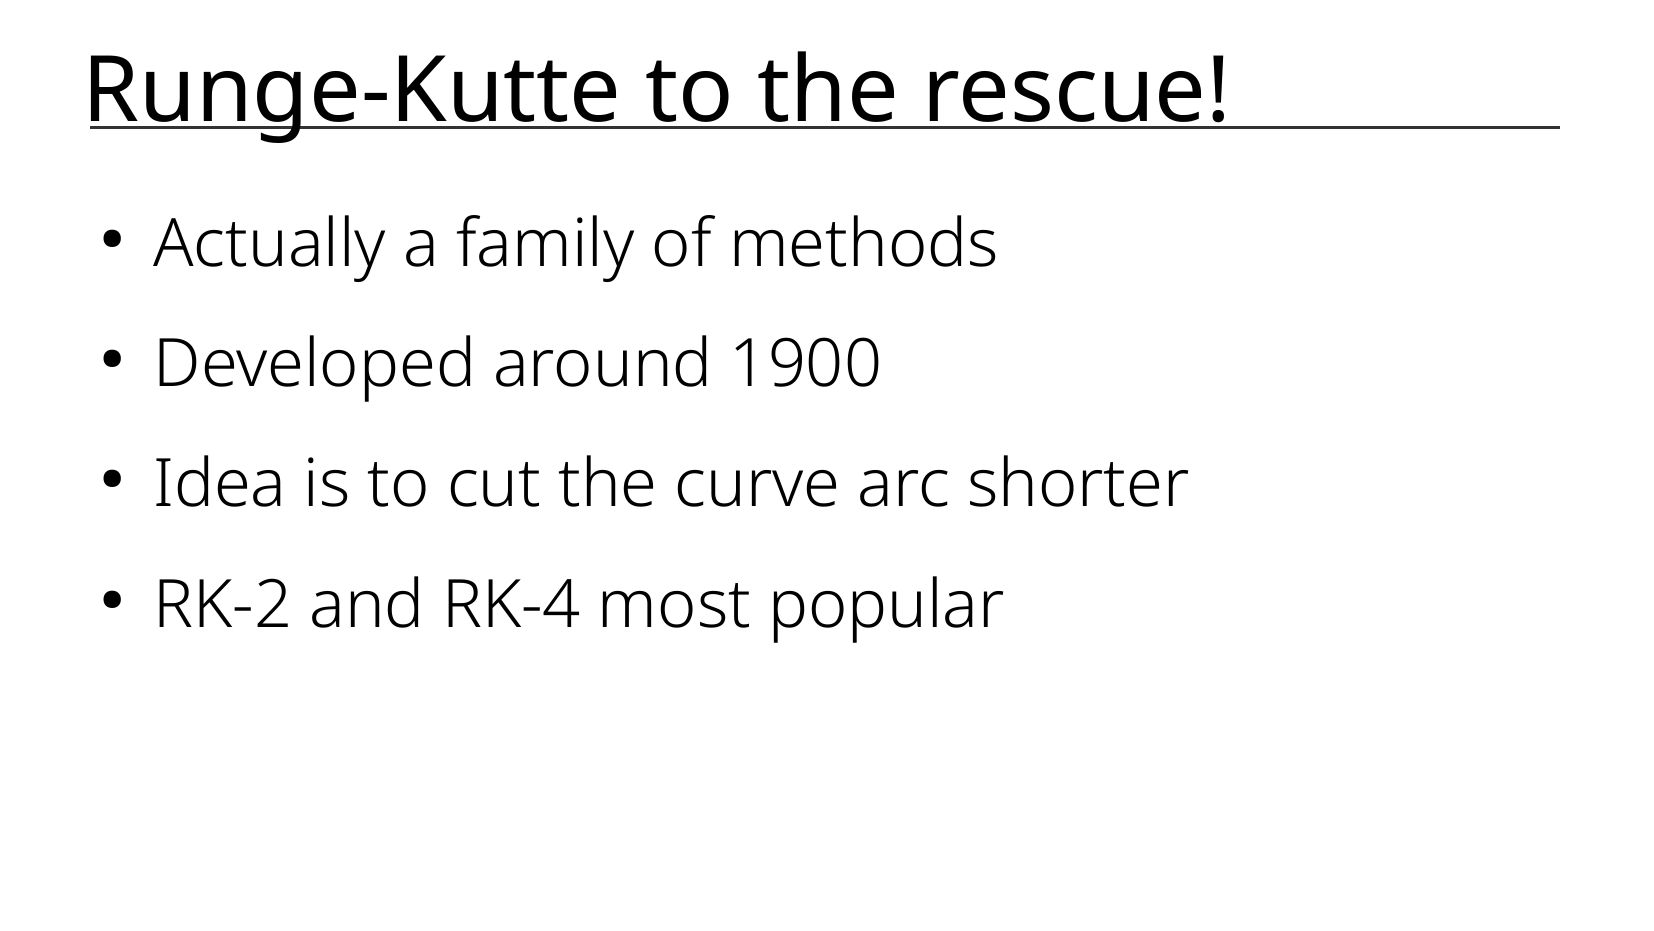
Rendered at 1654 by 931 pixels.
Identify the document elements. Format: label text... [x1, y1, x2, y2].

list Actually a family of methods Developed around 1900 Idea is to cut the curve arc shorter RK-2 and RK-4 most popular [82, 195, 1571, 811]
title Runge-Kutte to the rescue! [82, 32, 1571, 140]
